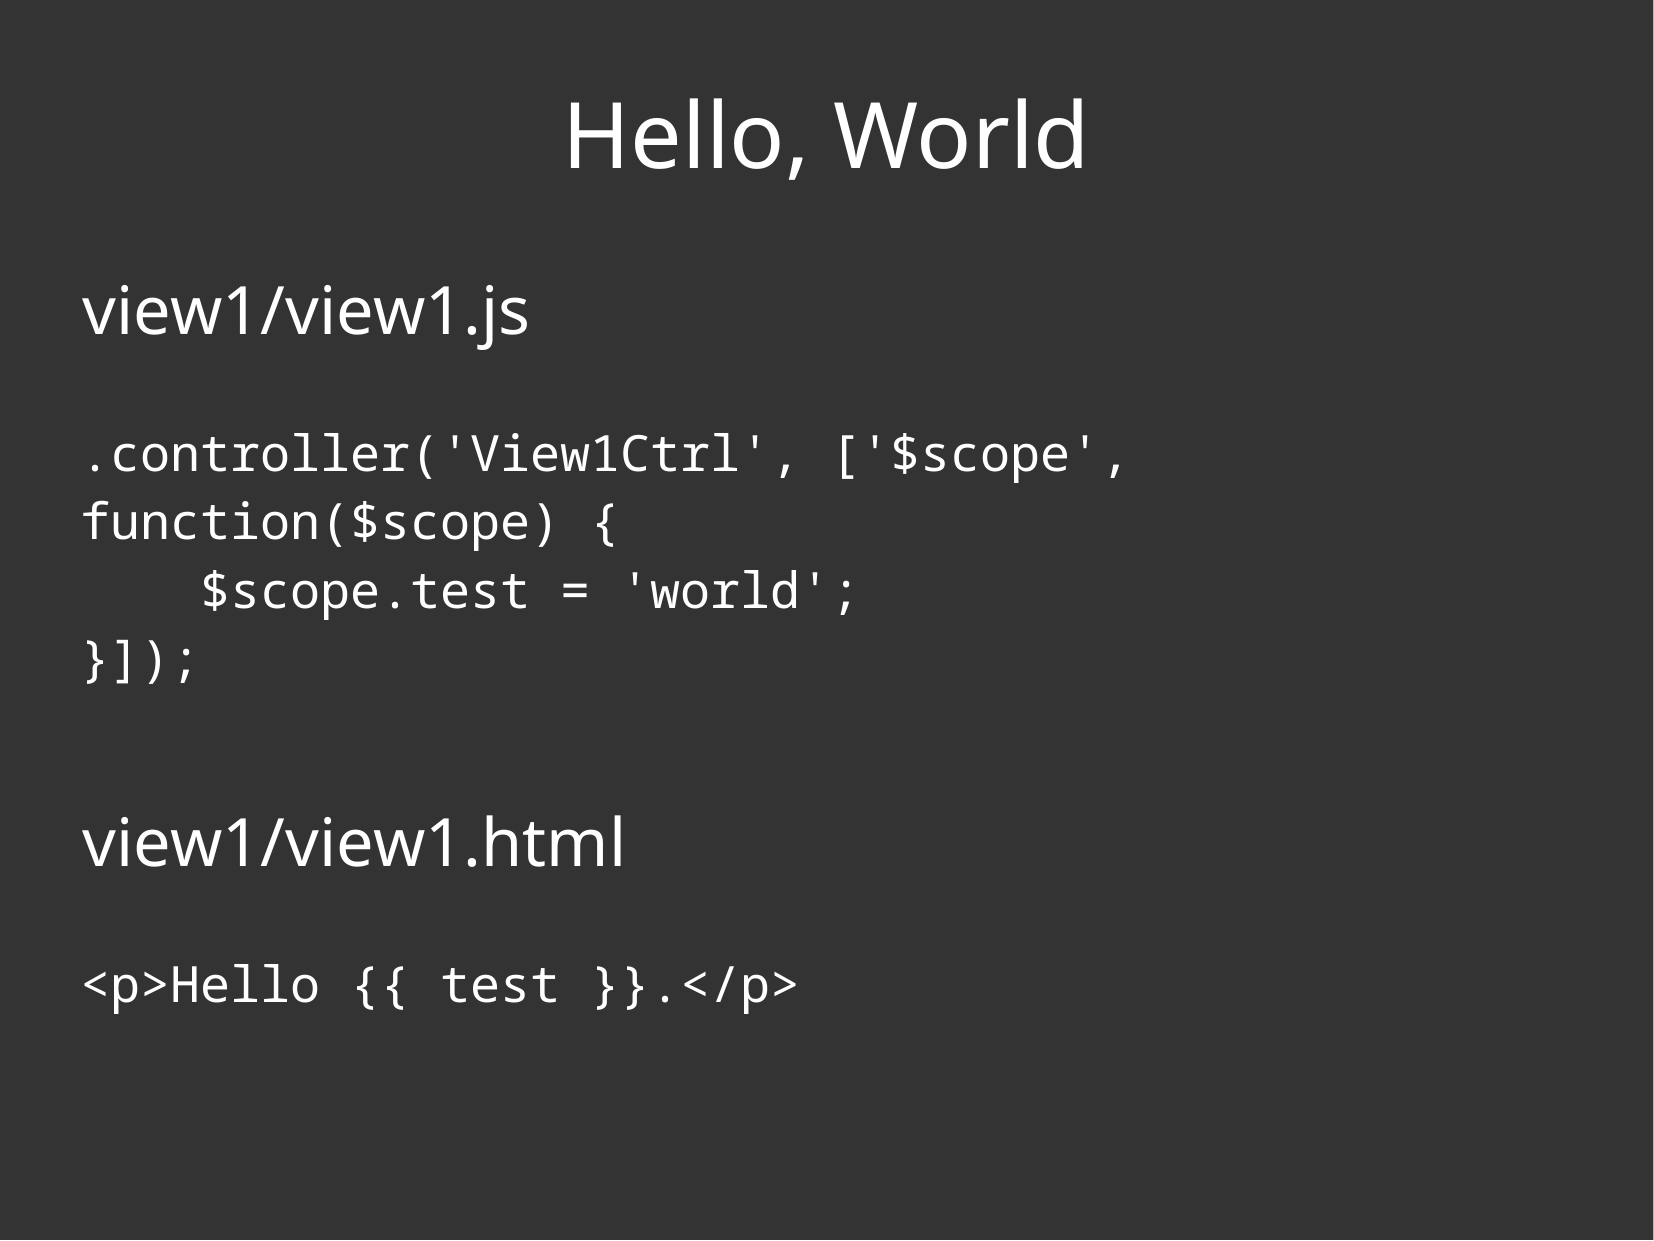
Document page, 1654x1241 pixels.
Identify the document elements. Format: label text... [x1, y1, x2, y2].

title Hello, World [82, 29, 1571, 236]
text_box <p>Hello {{ test }}.</p> [65, 942, 1554, 1007]
text_box .controller('View1Ctrl', ['$scope', function($scope) { $scope.test = 'world'; }]); [65, 410, 1554, 576]
title view1/view1.js [82, 236, 1572, 382]
title view1/view1.html [82, 768, 1572, 913]
